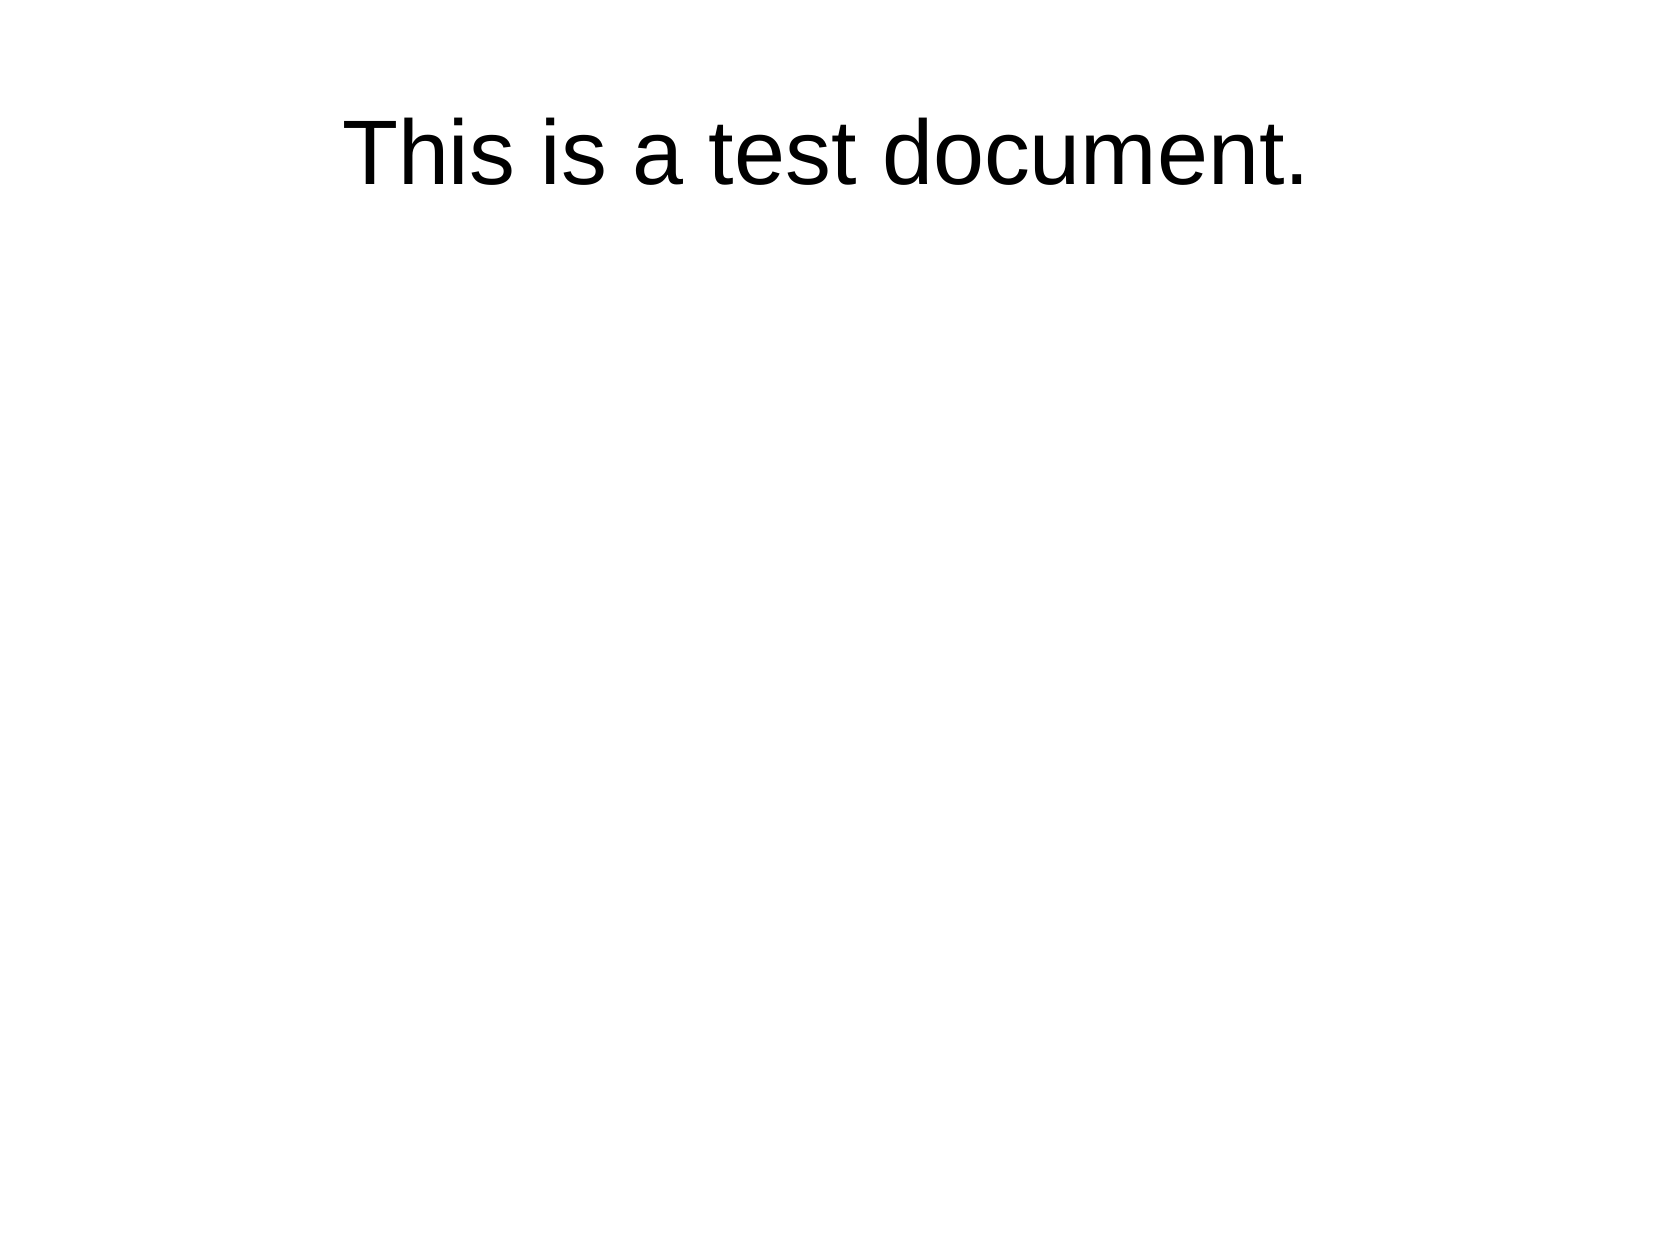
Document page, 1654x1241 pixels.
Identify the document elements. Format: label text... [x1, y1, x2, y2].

title This is a test document. [82, 56, 1571, 250]
